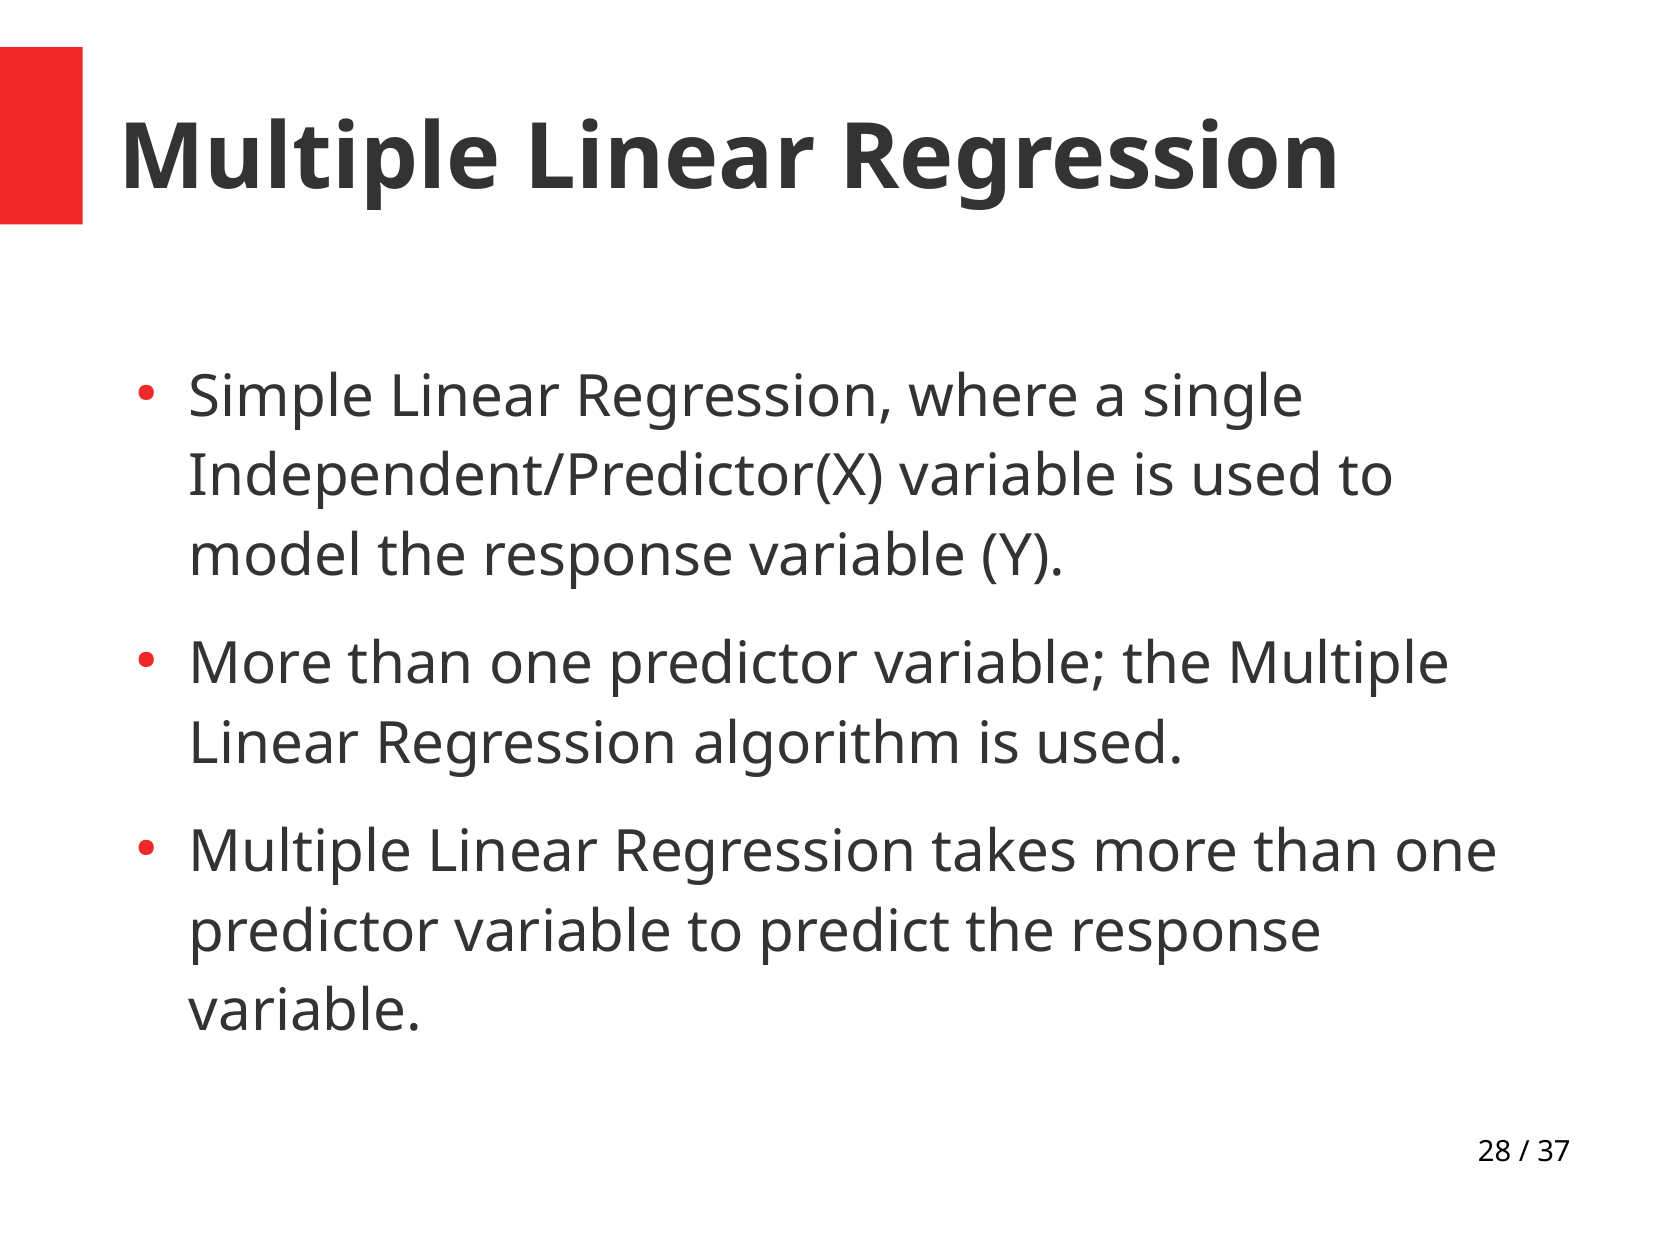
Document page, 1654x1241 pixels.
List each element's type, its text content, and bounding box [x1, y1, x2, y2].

title Multiple Linear Regression [118, 49, 1571, 257]
list Simple Linear Regression, where a single Independent/Predictor(X) variable is used to model the response variable (Y). More than one predictor variable; the Multiple Linear Regression algorithm is used. Multiple Linear Regression takes more than one predictor variable to predict the response variable. [118, 354, 1536, 1074]
